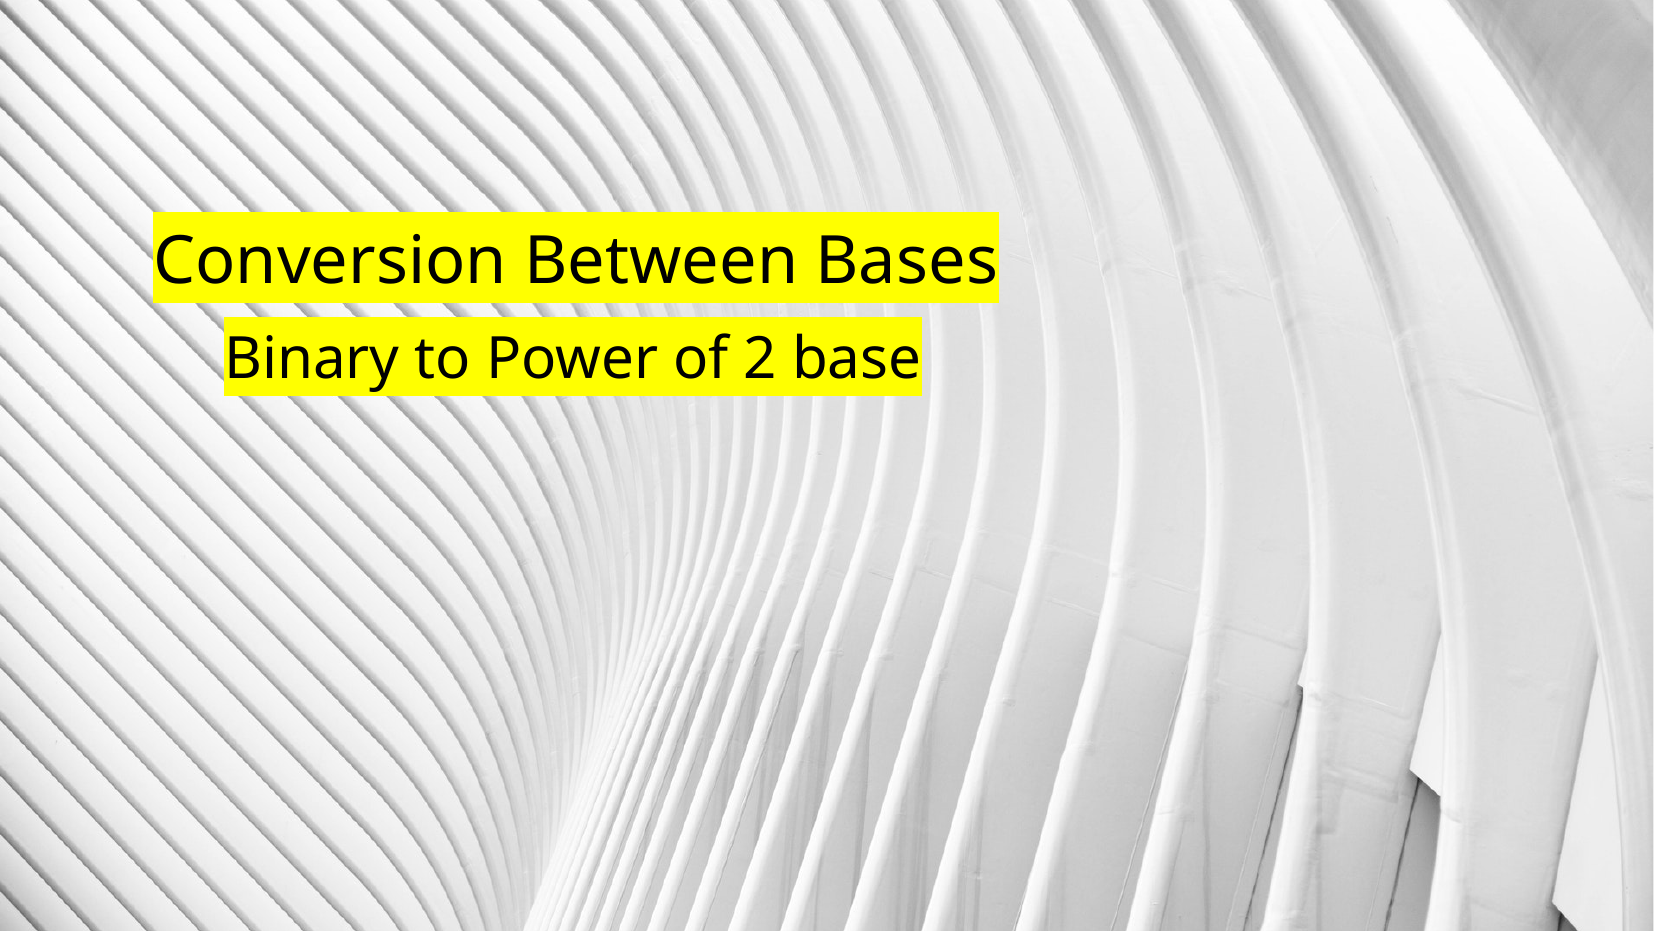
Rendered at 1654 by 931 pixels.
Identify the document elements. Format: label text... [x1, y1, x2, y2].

picture [0, 0, 1654, 931]
list Conversion Between Bases Binary to Power of 2 base [82, 217, 1571, 839]
